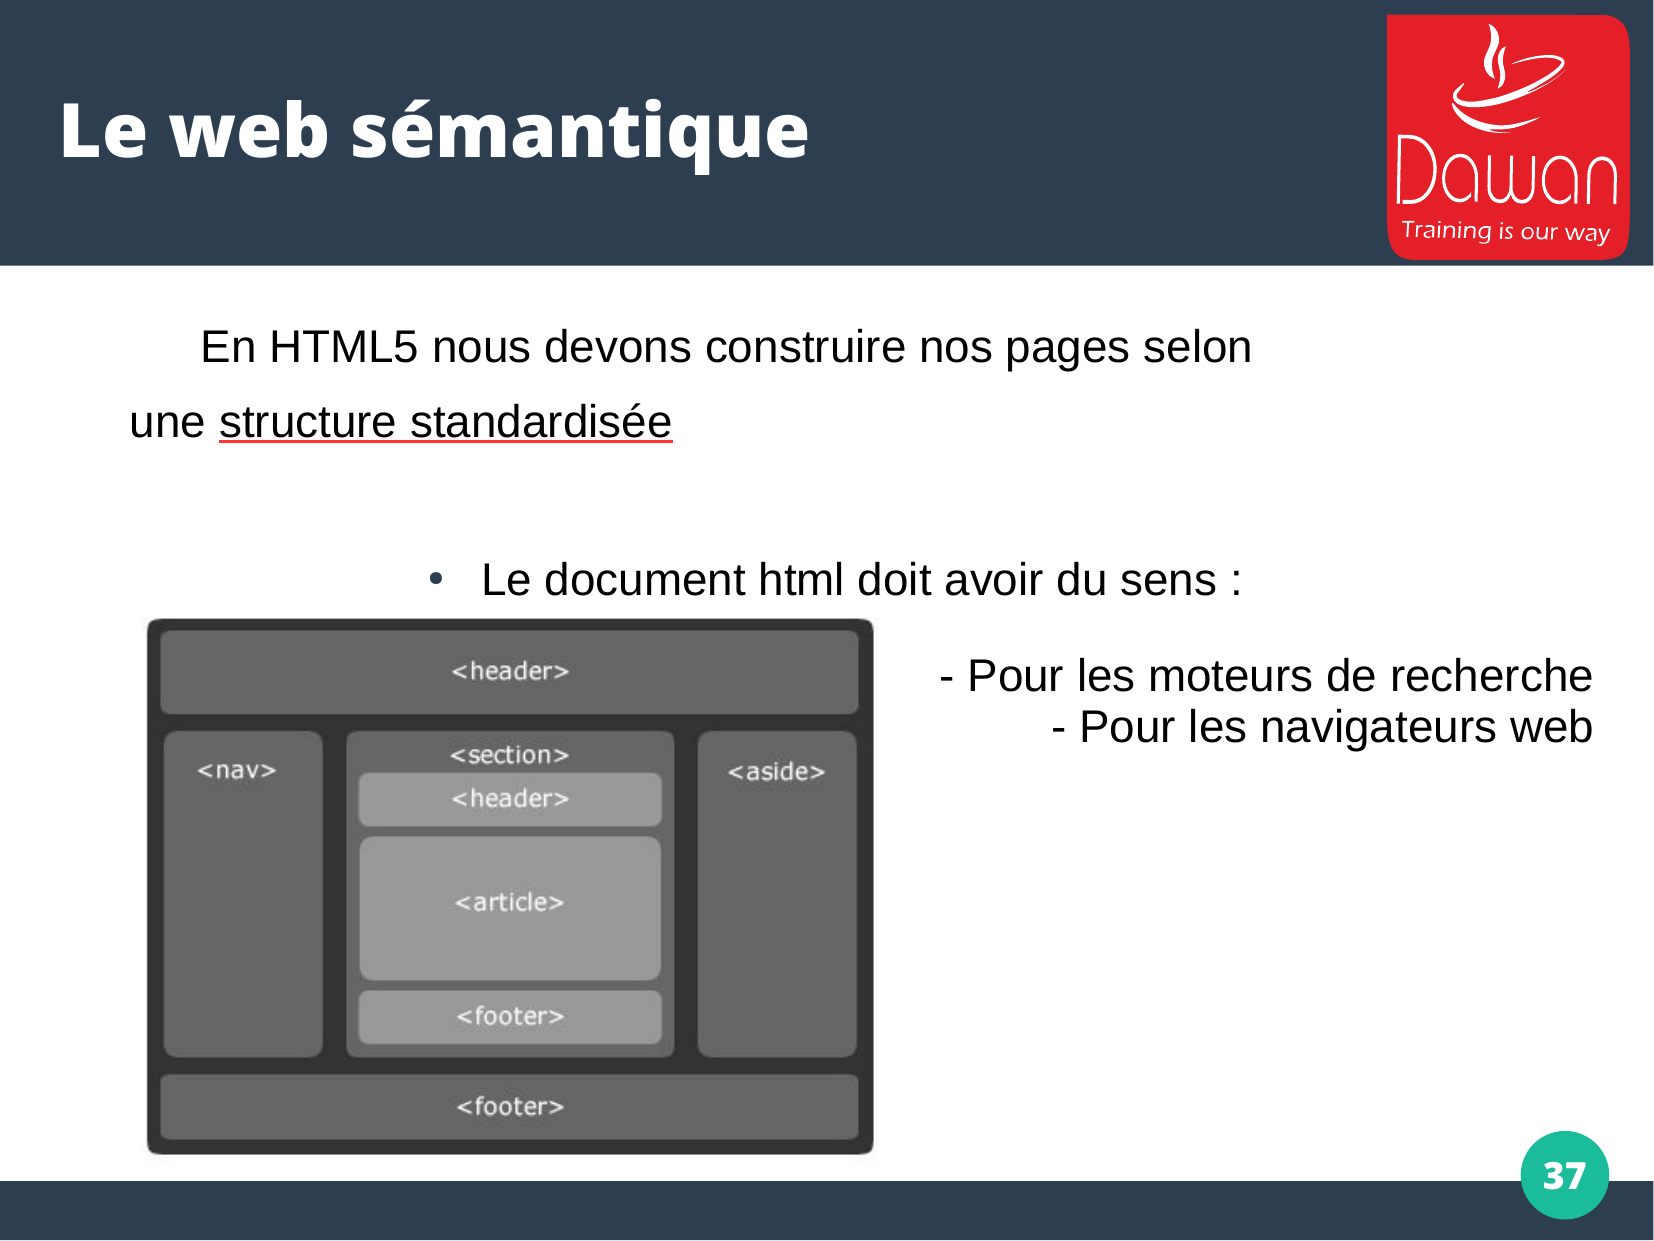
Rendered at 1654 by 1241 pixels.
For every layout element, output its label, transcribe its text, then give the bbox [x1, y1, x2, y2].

picture [1387, 14, 1630, 260]
picture [129, 604, 894, 1170]
list En HTML5 nous devons construire nos pages selon une structure standardisée Le document html doit avoir du sens : - Pour les moteurs de recherche - Pour les navigateurs web [59, 324, 1595, 1152]
title Le web sémantique [59, 49, 1387, 207]
